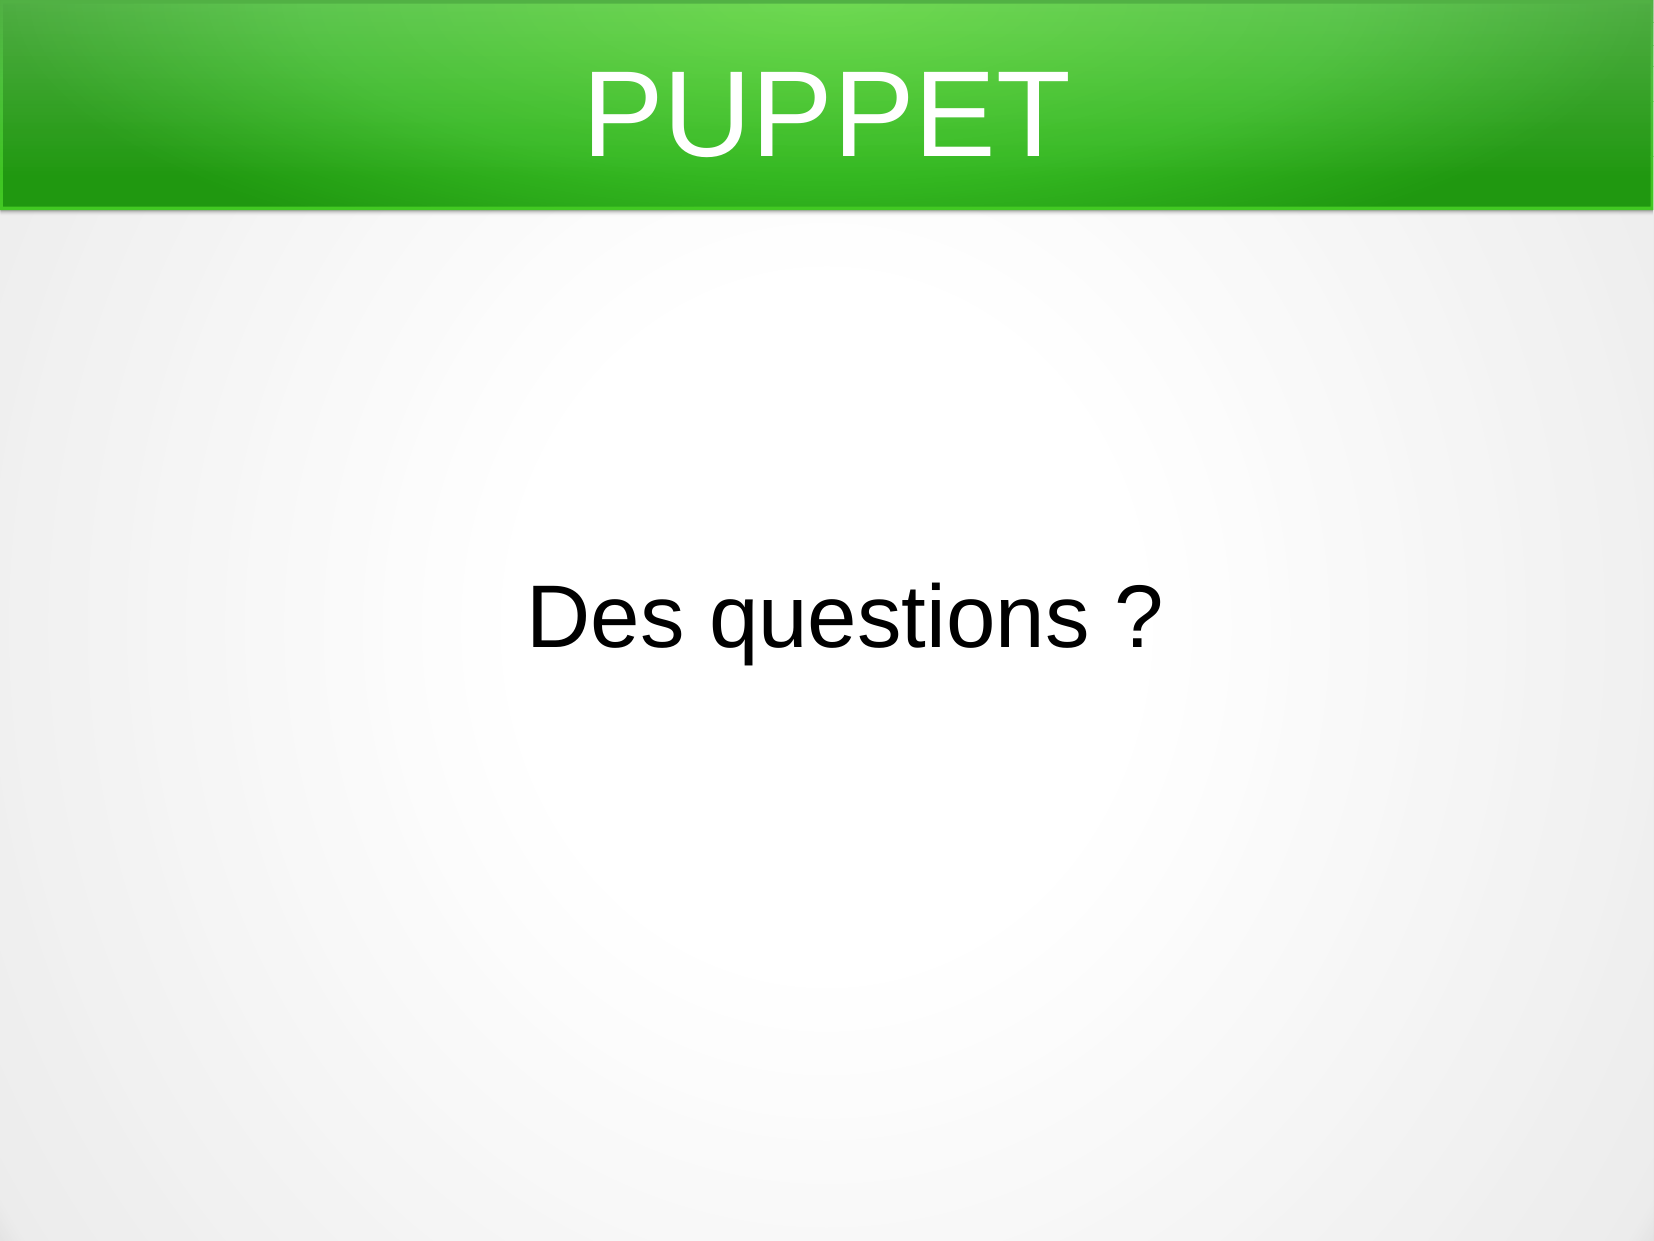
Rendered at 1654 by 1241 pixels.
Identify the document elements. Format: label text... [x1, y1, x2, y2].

list Des questions ? [82, 290, 1538, 1010]
title PUPPET [82, 45, 1571, 183]
